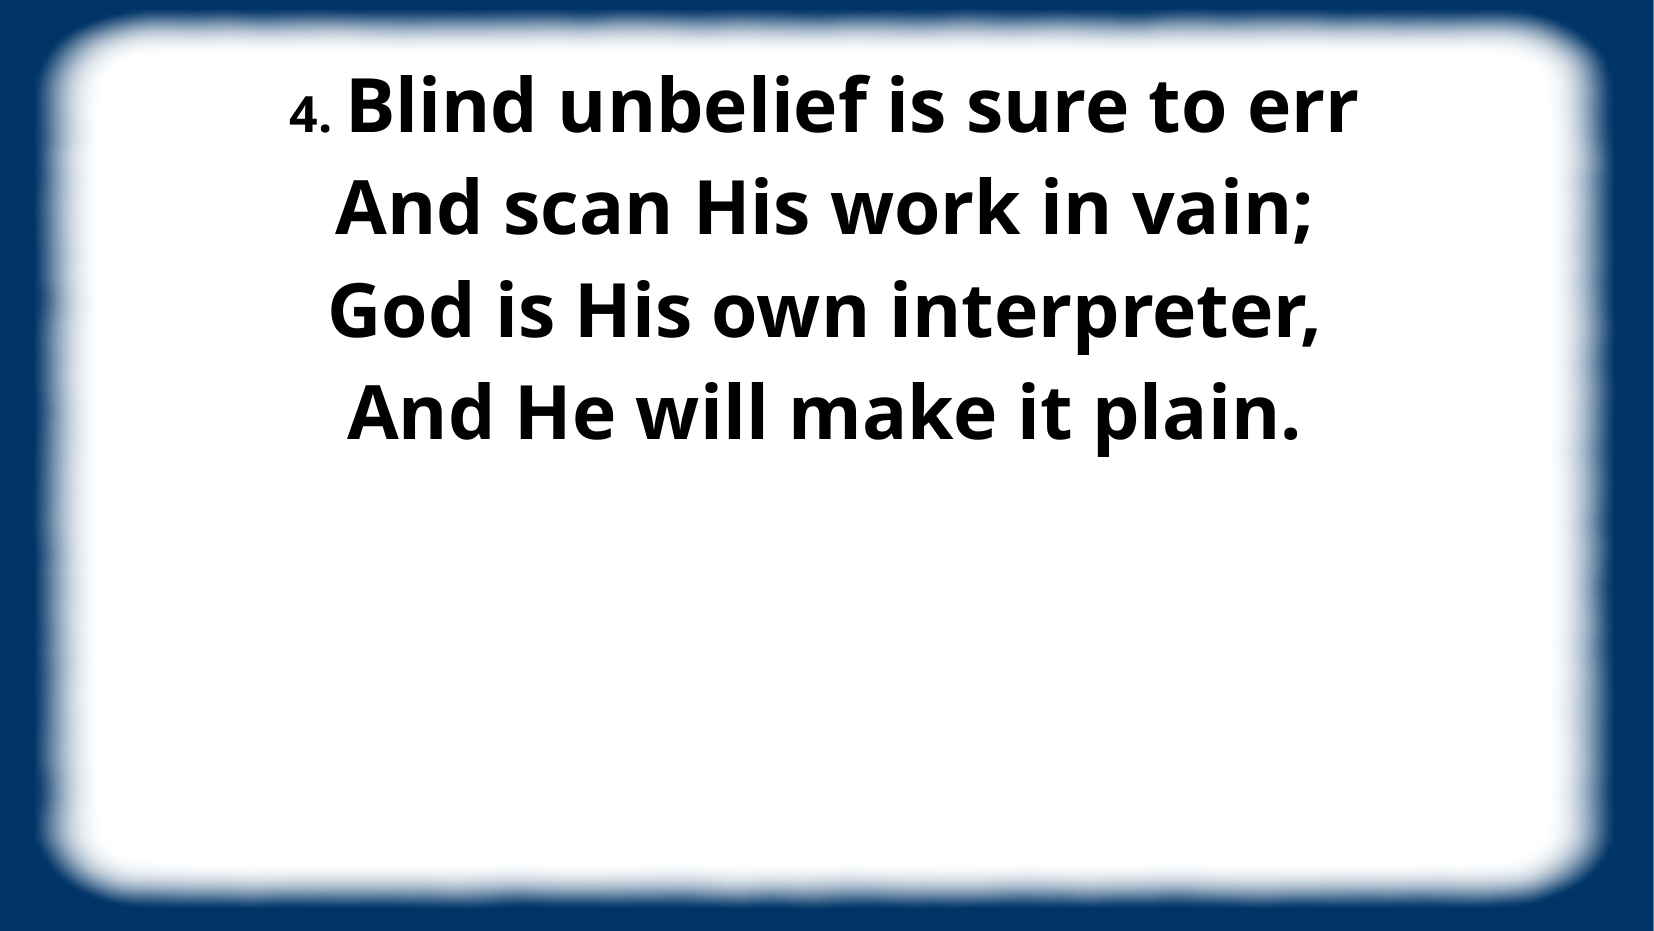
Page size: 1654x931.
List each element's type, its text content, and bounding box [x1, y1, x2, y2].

picture [0, 0, 1654, 931]
text_box 4. Blind unbelief is sure to err And scan His work in vain; God is His own interpreter, And He will make it plain. [105, 45, 1546, 460]
